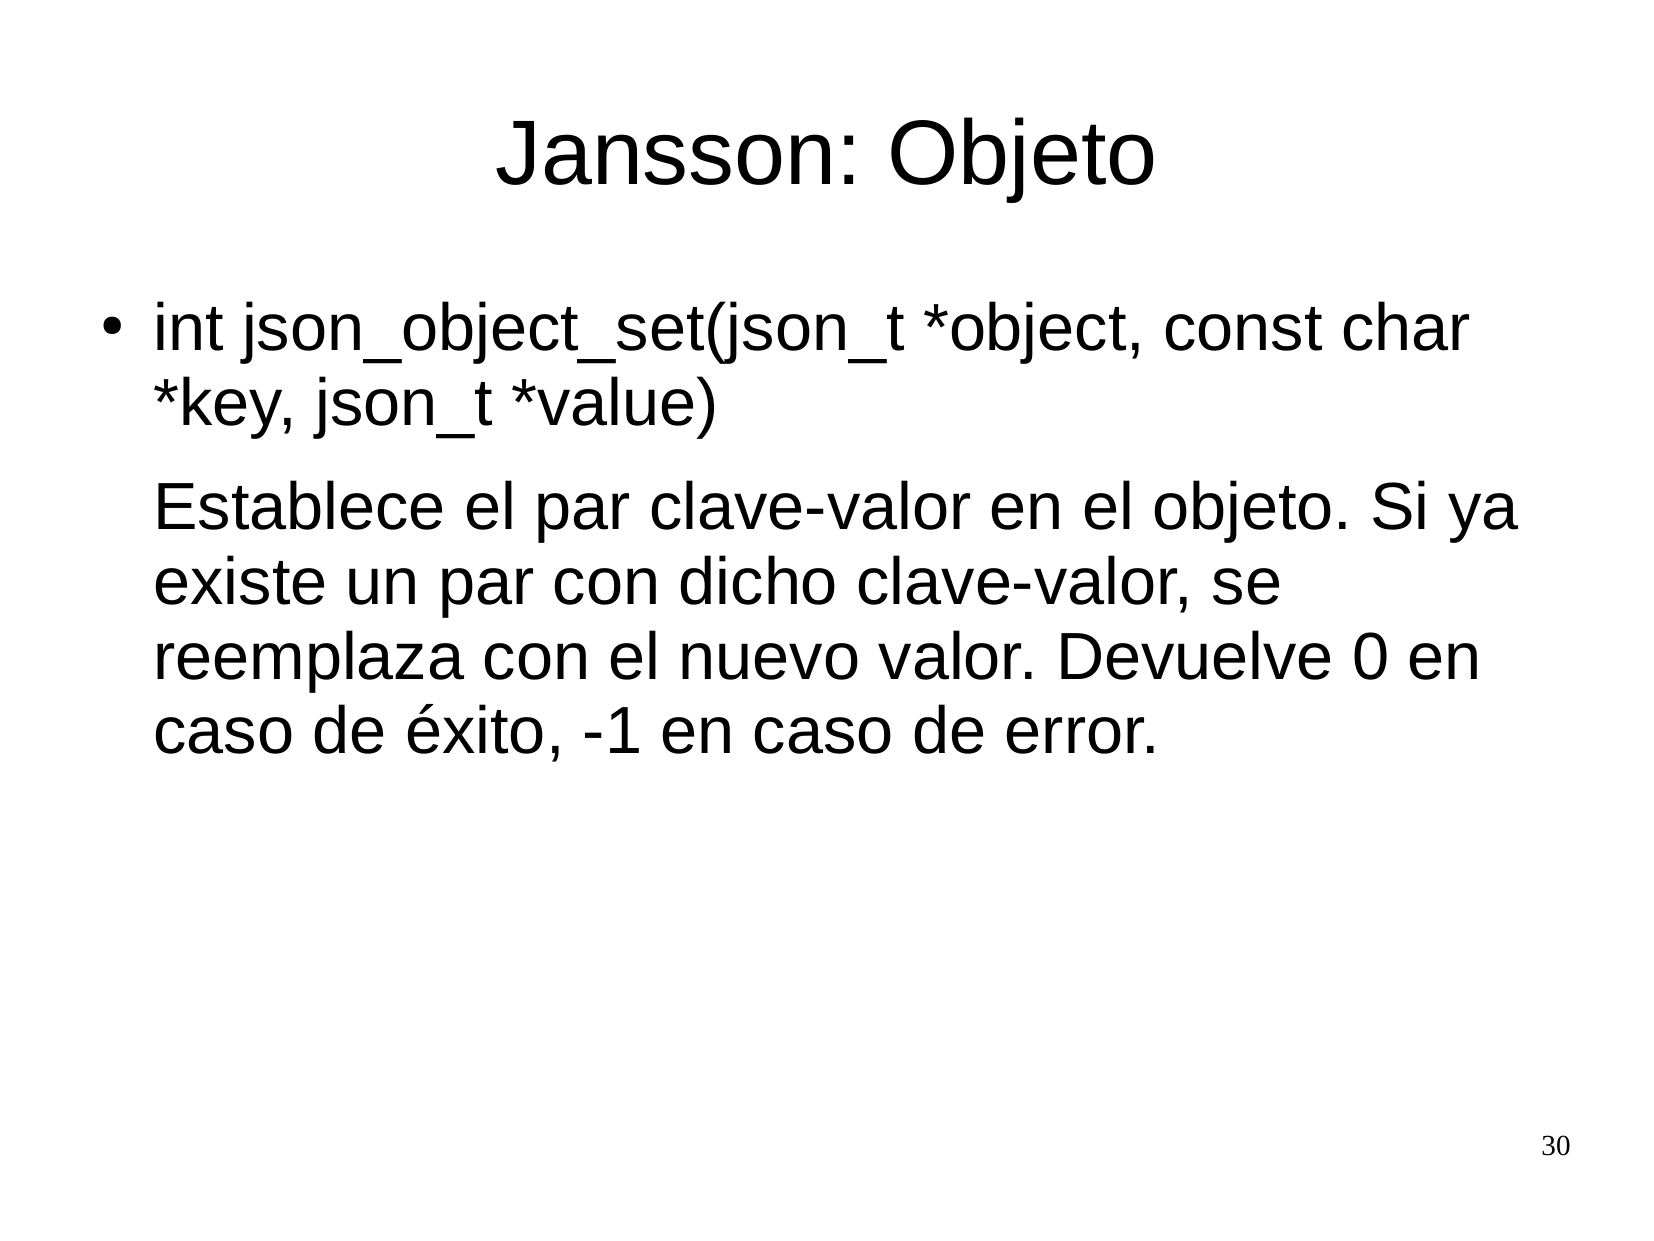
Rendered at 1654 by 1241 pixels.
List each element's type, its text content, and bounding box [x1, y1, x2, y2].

list int json_object_set(json_t *object, const char *key, json_t *value) Establece el par clave-valor en el objeto. Si ya existe un par con dicho clave-valor, se reemplaza con el nuevo valor. Devuelve 0 en caso de éxito, -1 en caso de error. [82, 290, 1538, 1010]
title Jansson: Objeto [82, 49, 1571, 257]
